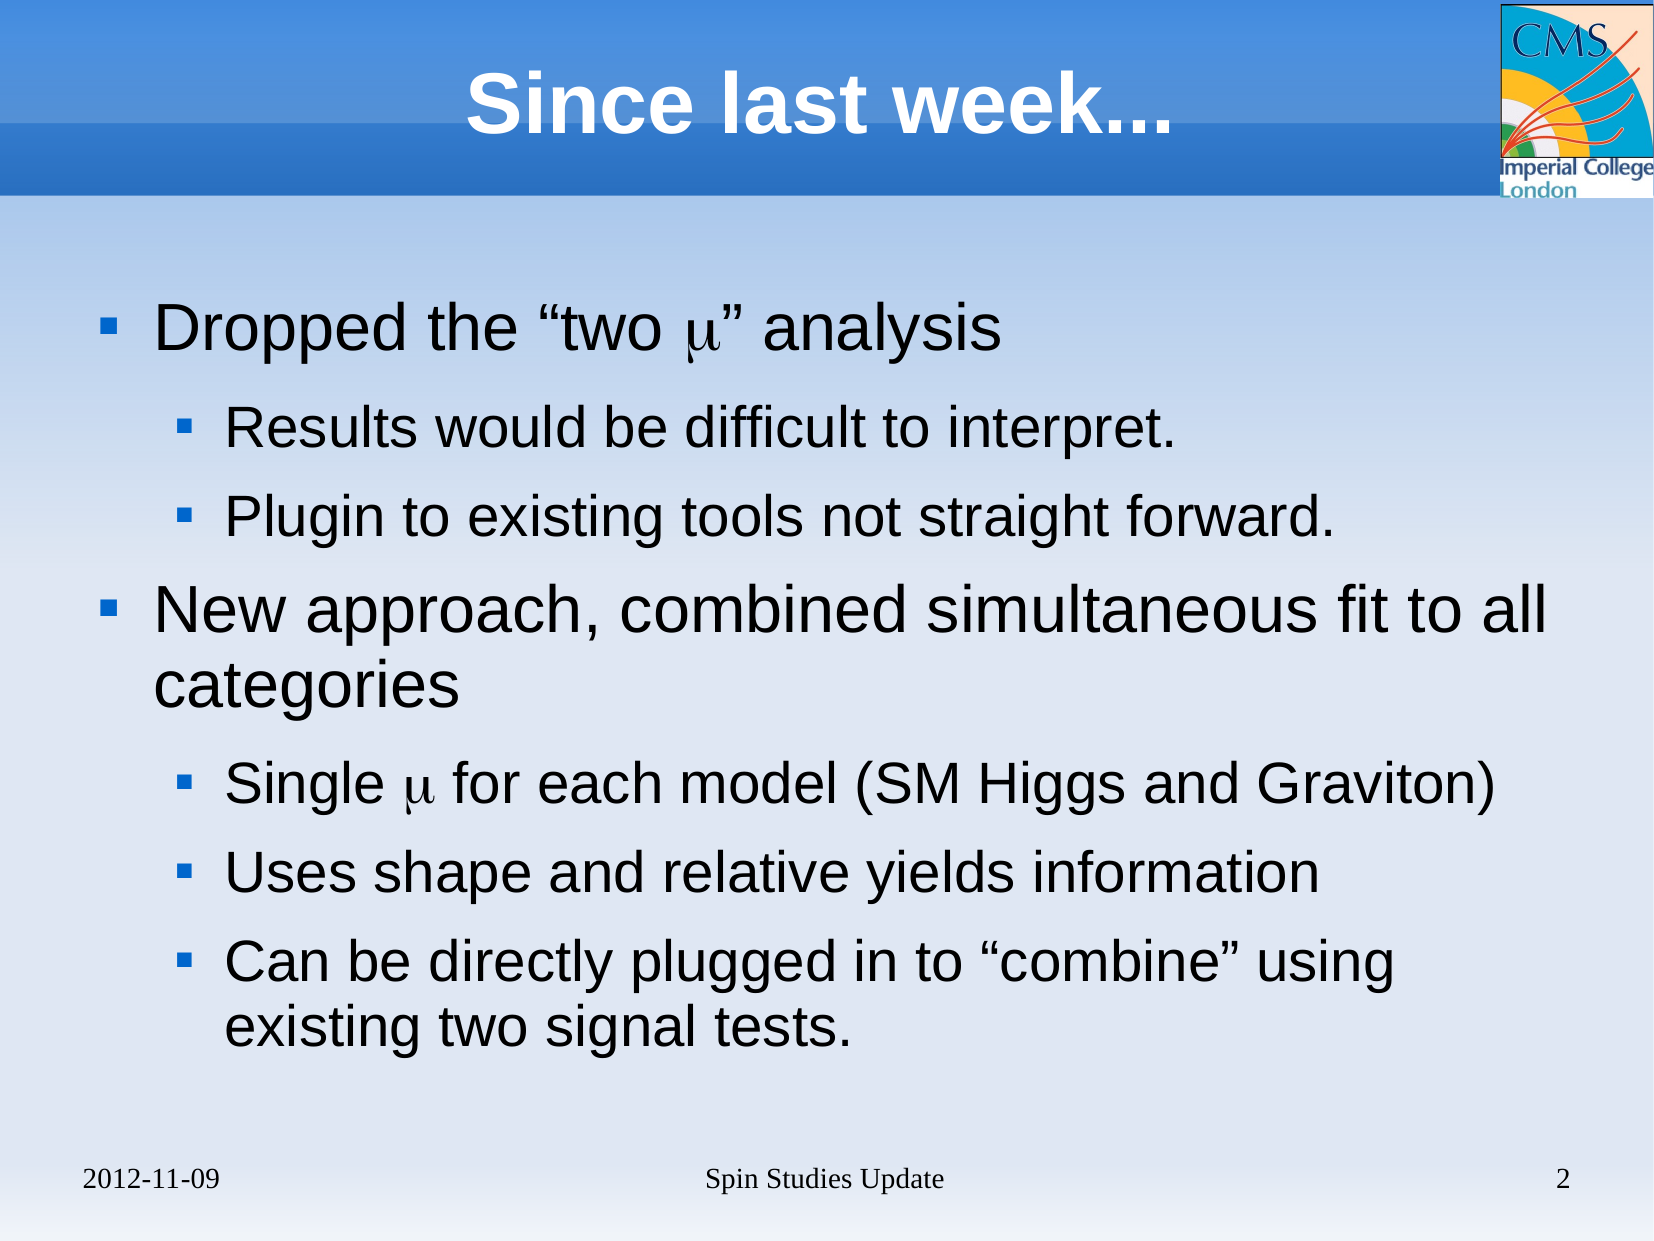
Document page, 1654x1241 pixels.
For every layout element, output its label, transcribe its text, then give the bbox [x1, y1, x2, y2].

picture [0, 0, 1654, 1241]
title Since last week... [76, 0, 1565, 208]
list Dropped the “two m” analysis Results would be difficult to interpret. Plugin to existing tools not straight forward. New approach, combined simultaneous fit to all categories Single m for each model (SM Higgs and Graviton) Uses shape and relative yields information Can be directly plugged in to “combine” using existing two signal tests. [82, 290, 1571, 1109]
